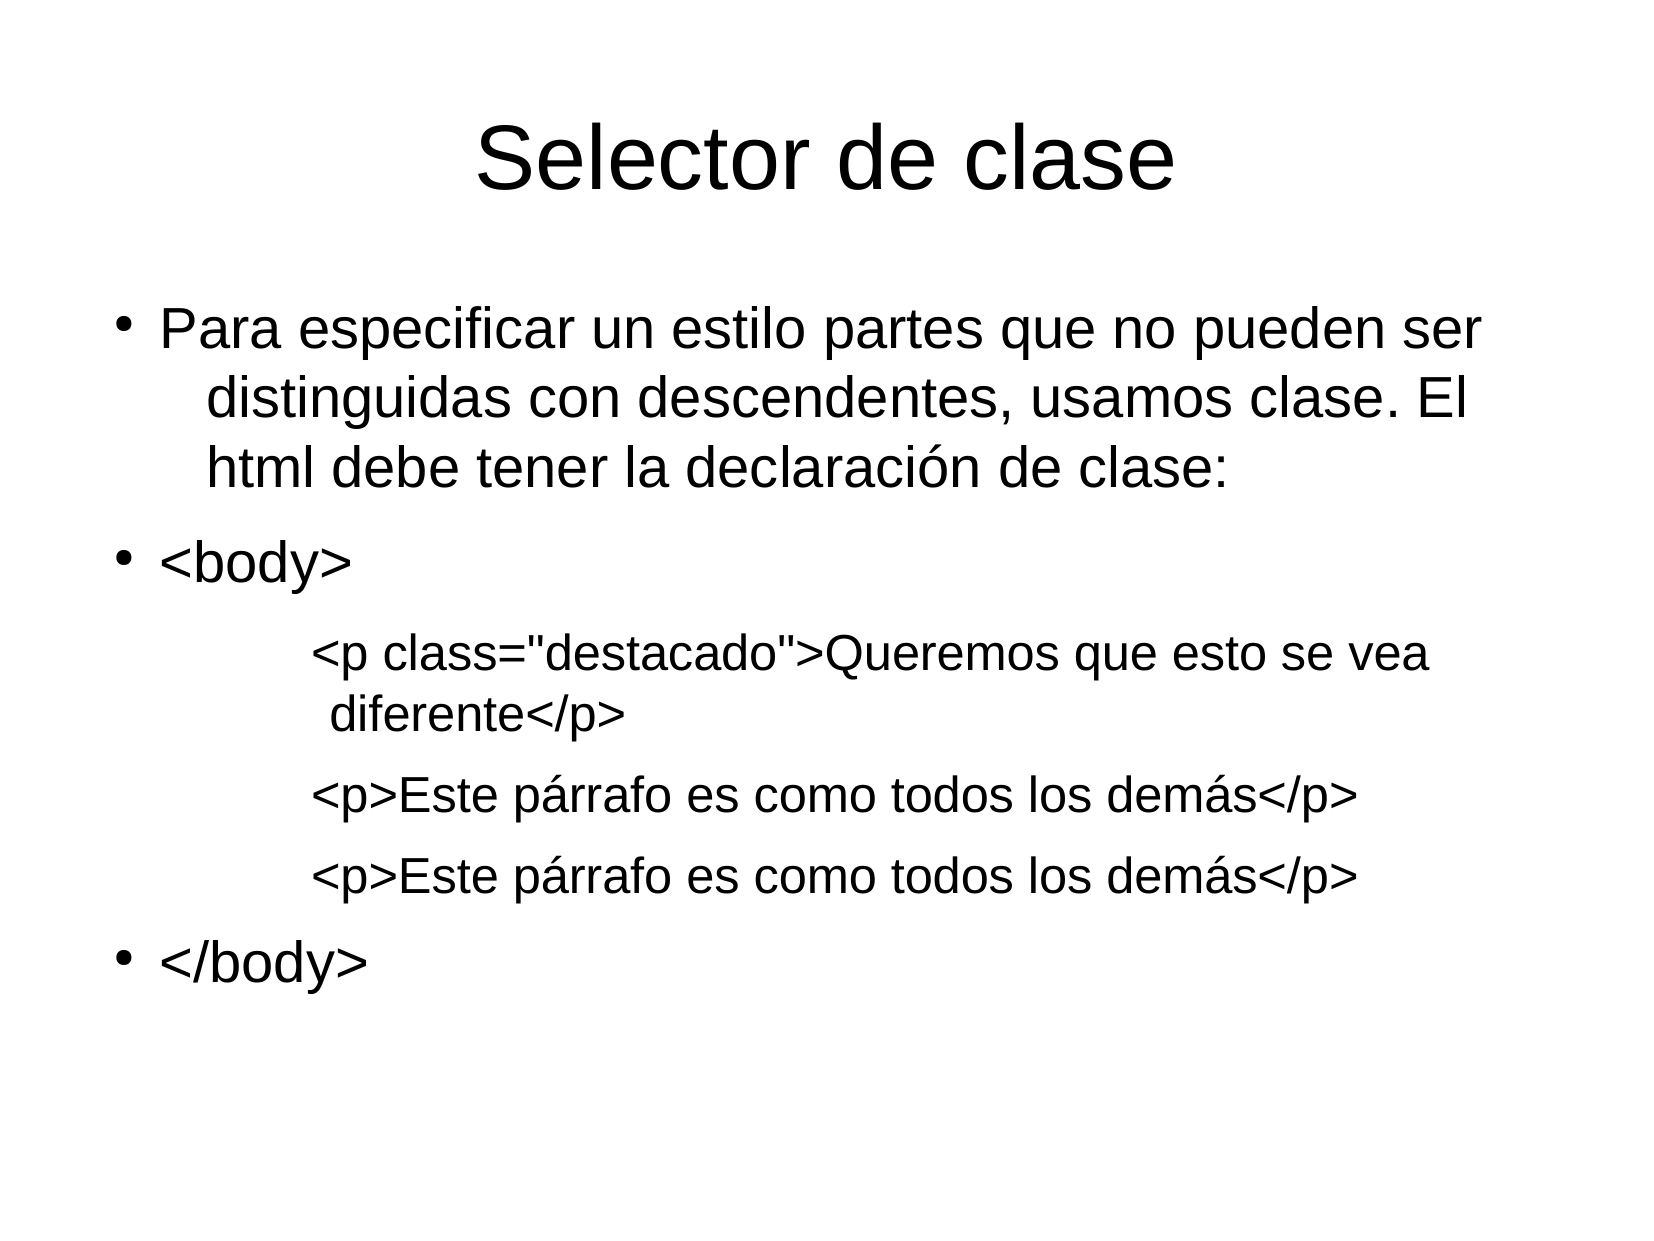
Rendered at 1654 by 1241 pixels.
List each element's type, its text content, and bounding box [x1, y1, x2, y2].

list Para especificar un estilo partes que no pueden ser distinguidas con descendentes, usamos clase. El html debe tener la declaración de clase: <body> <p class="destacado">Queremos que esto se vea diferente</p> <p>Este párrafo es como todos los demás</p> <p>Este párrafo es como todos los demás</p> </body> [82, 290, 1538, 1010]
title Selector de clase [82, 49, 1571, 257]
